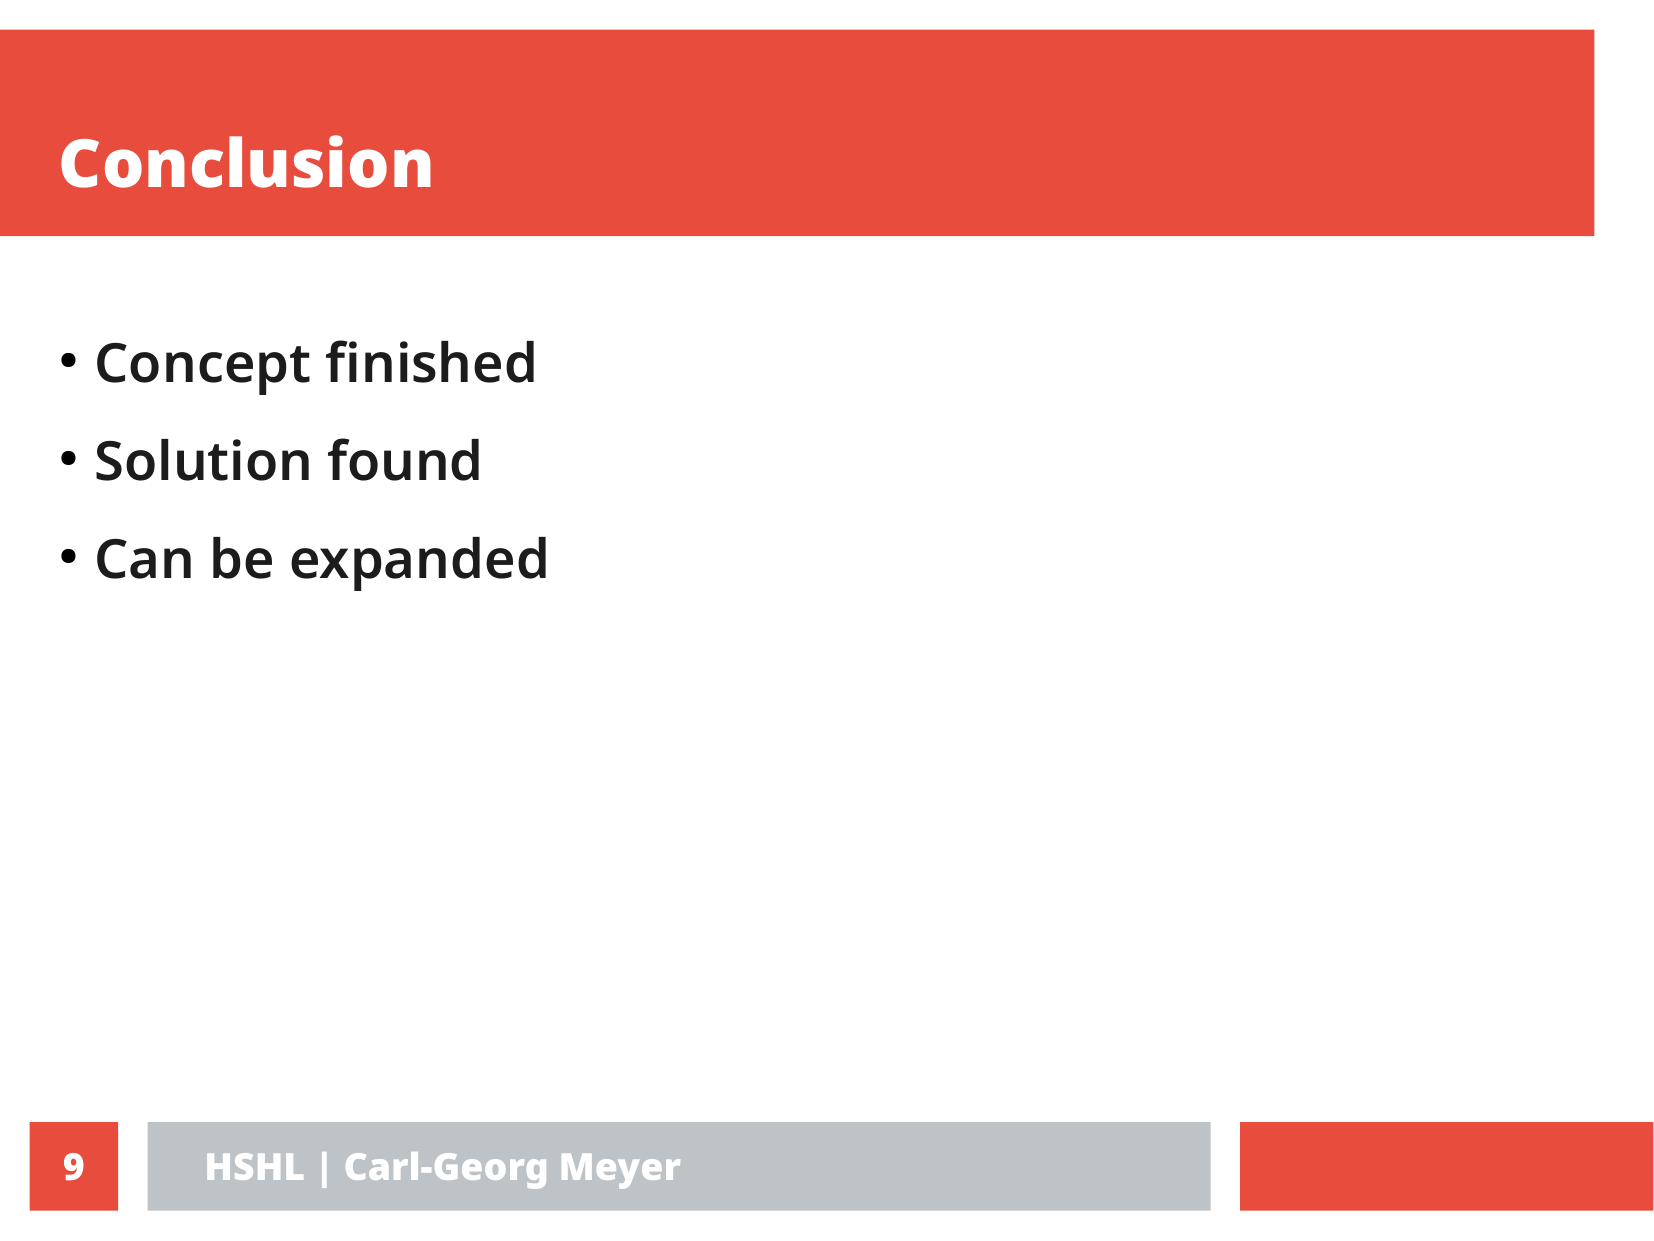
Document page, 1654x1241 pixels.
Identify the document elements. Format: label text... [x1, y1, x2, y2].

title Conclusion [59, 59, 1595, 207]
list Concept finished Solution found Can be expanded [59, 324, 1565, 1093]
